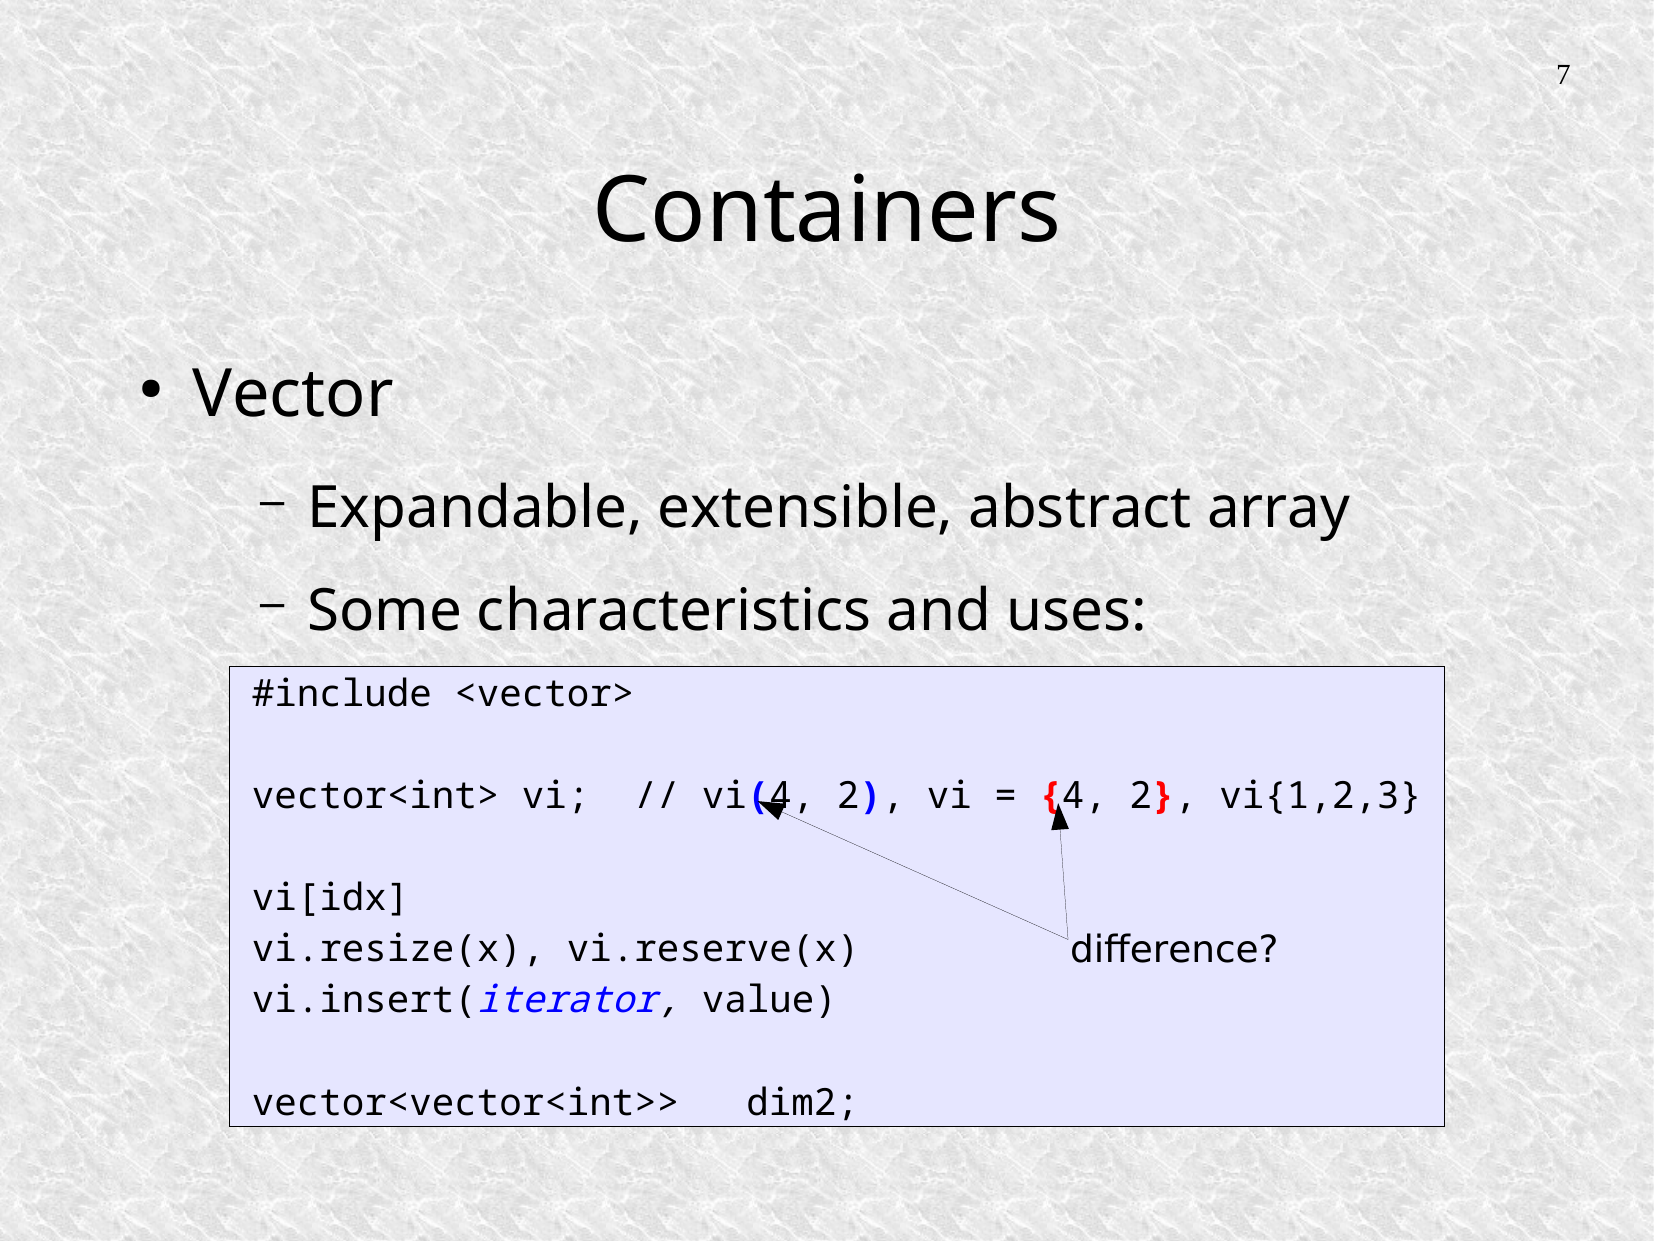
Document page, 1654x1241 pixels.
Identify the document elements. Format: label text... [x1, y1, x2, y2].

text_box difference? [1070, 927, 1279, 972]
picture [0, 0, 1654, 1241]
title Containers [121, 102, 1534, 311]
list Vector Expandable, extensible, abstract array Some characteristics and uses: [121, 344, 1534, 1188]
text_box #include <vector> vector<int> vi; // vi(4, 2), vi = {4, 2}, vi{1,2,3} vi[idx] vi.resize(x), vi.reserve(x) vi.insert(iterator, value) vector<vector<int>> dim2; [229, 666, 1445, 1060]
